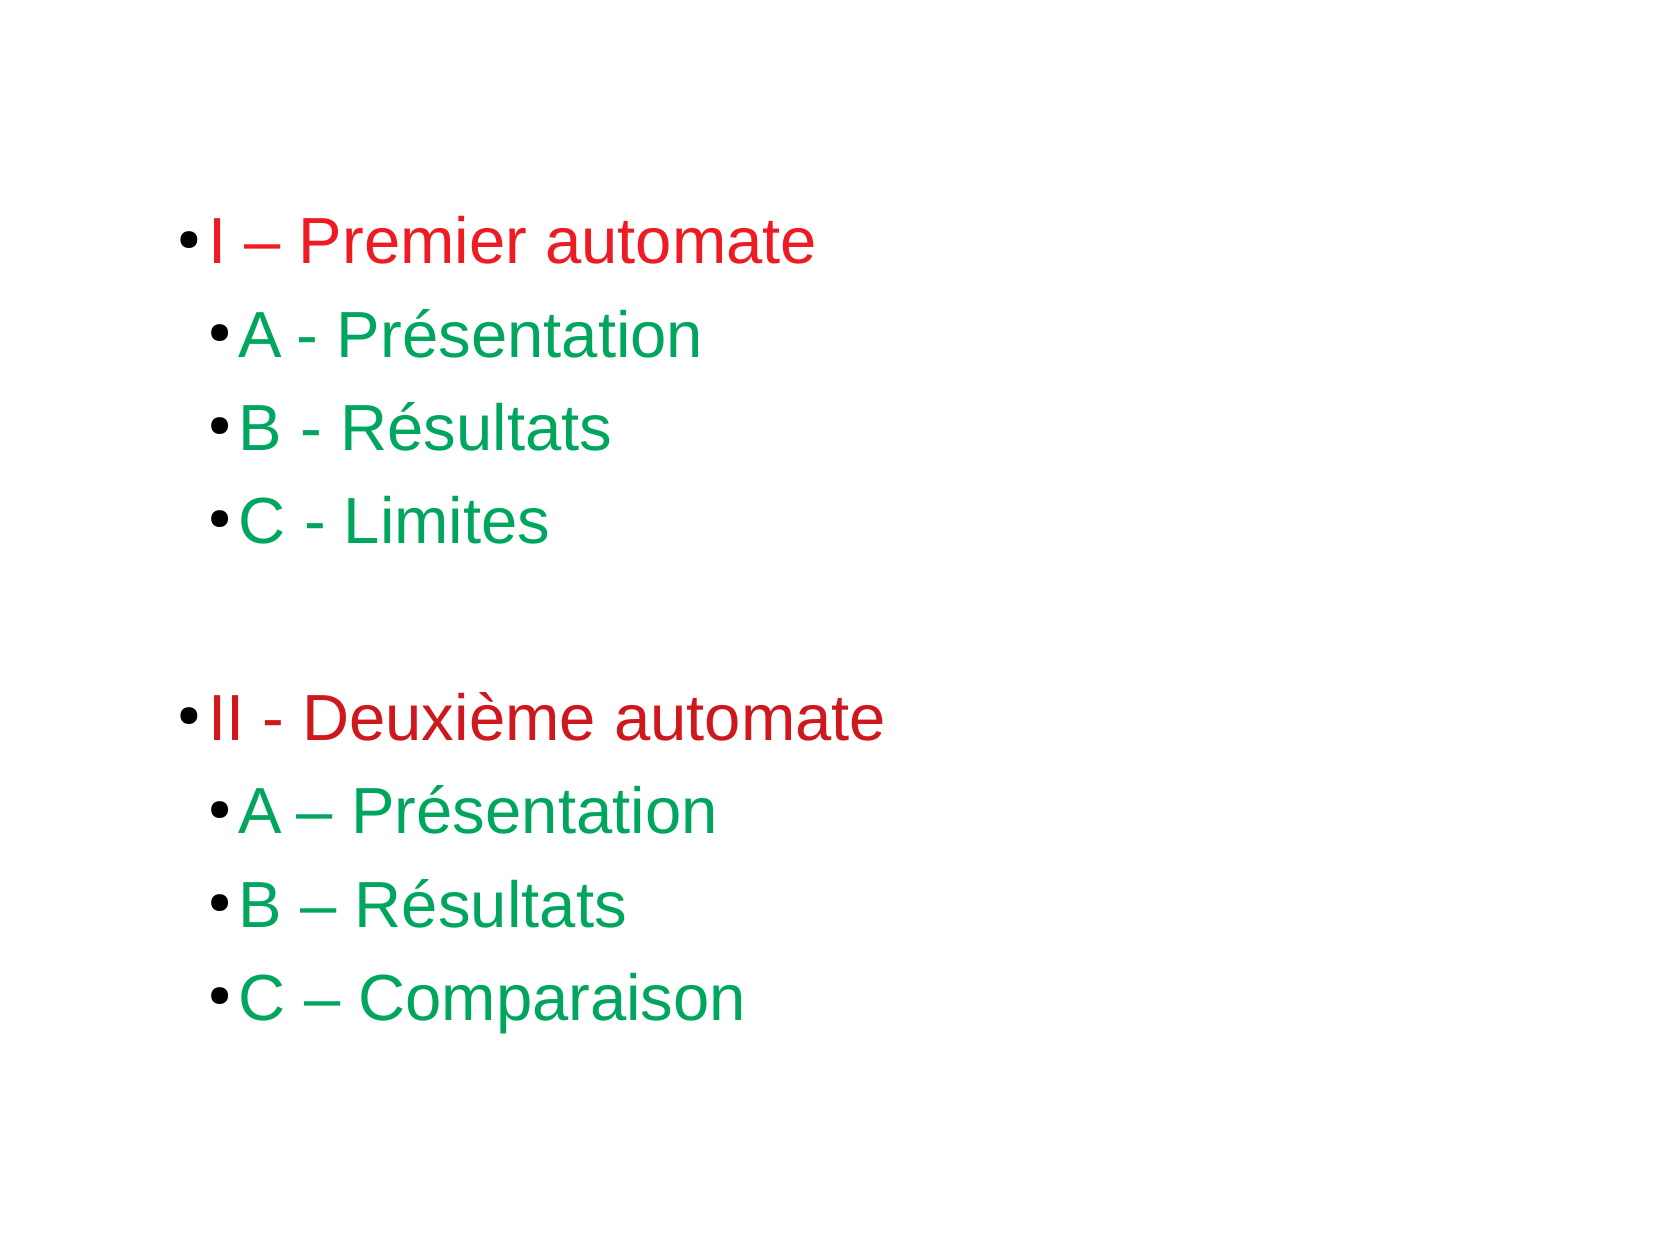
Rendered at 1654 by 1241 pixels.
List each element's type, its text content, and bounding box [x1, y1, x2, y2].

list I – Premier automate A - Présentation B - Résultats C - Limites II - Deuxième automate A – Présentation B – Résultats C – Comparaison [177, 106, 1654, 1040]
